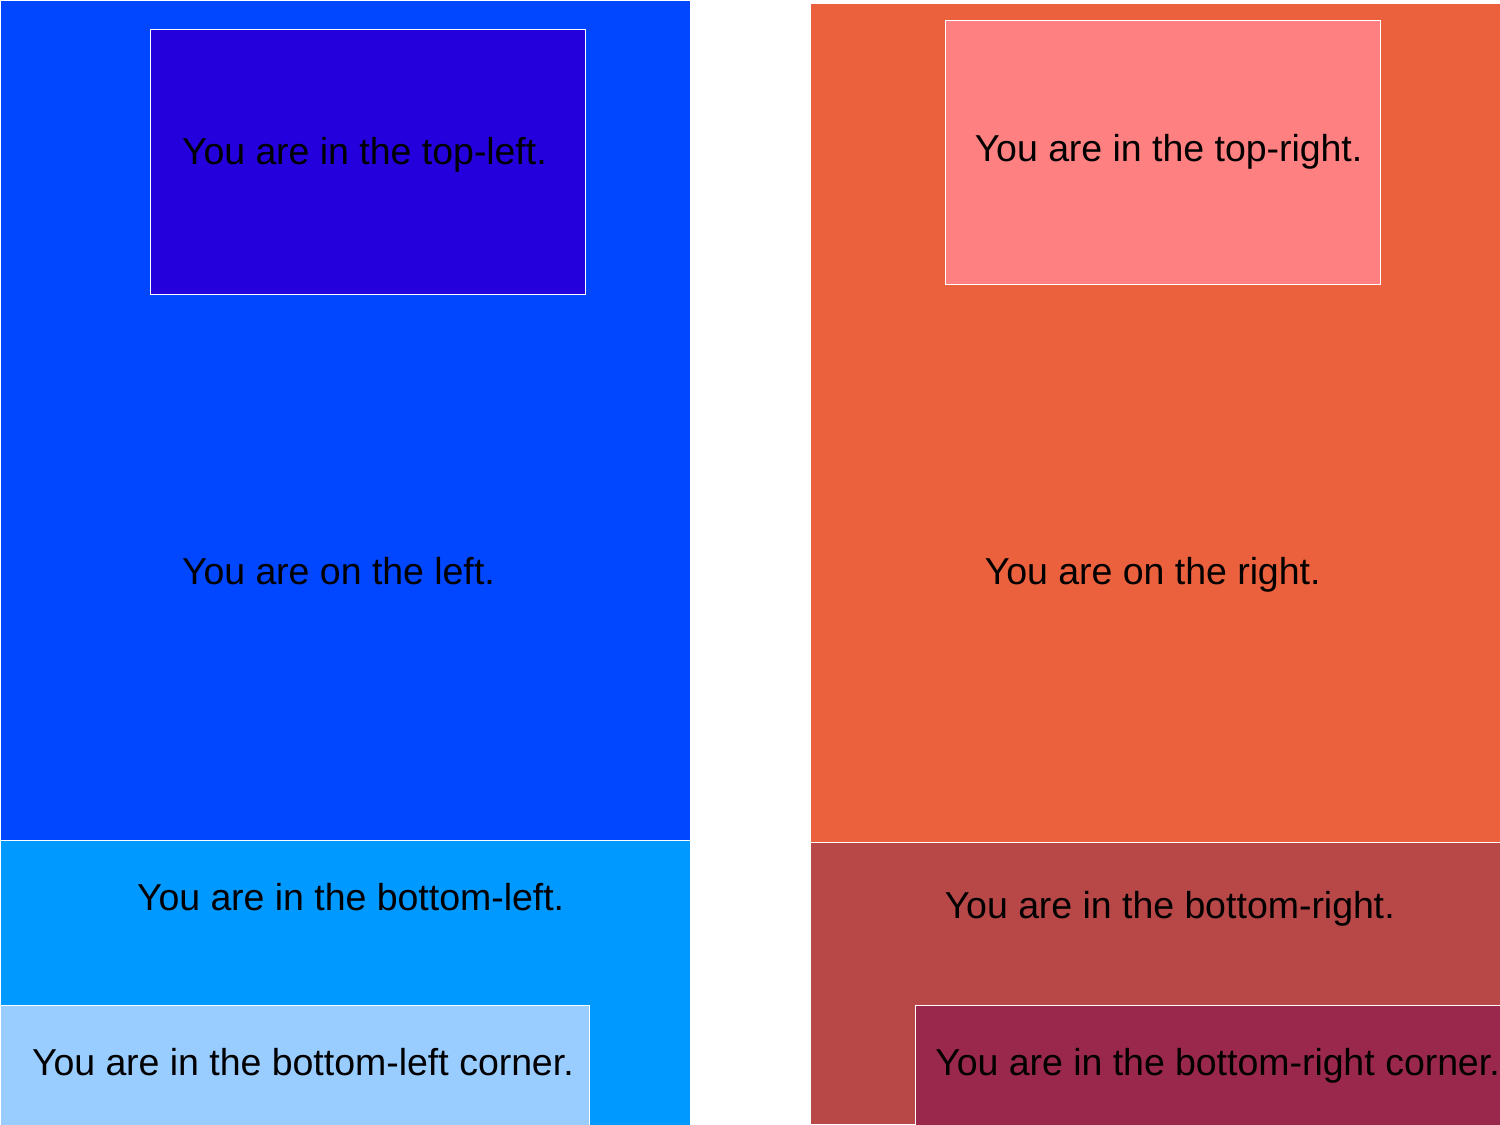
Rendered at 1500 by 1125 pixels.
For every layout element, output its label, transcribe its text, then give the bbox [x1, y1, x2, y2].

text_box You are in the bottom-left. [122, 869, 580, 927]
text_box You are in the top-right. [960, 120, 1378, 177]
text_box You are on the right. [970, 543, 1336, 601]
text_box You are in the bottom-left corner. [17, 1034, 590, 1092]
text_box [810, 3, 1500, 1125]
text_box You are on the left. [167, 543, 511, 601]
text_box You are in the bottom-right. [930, 877, 1410, 935]
text_box [0, 0, 691, 1125]
text_box You are in the top-left. [167, 123, 563, 180]
text_box You are in the bottom-right corner. [920, 1034, 1500, 1092]
